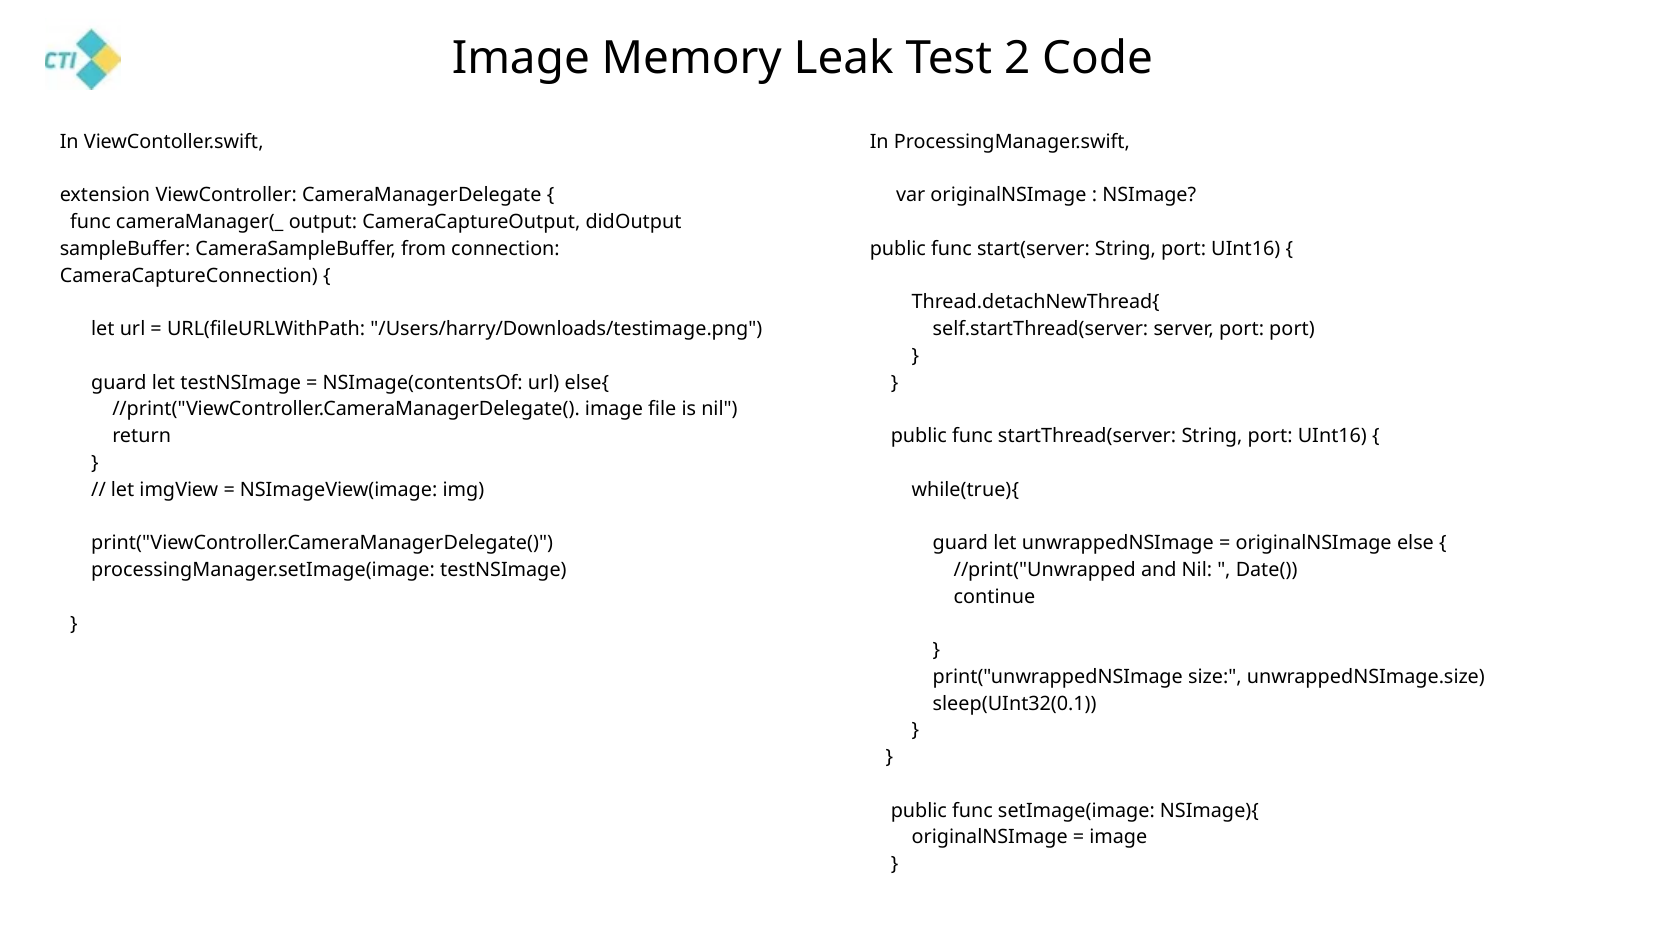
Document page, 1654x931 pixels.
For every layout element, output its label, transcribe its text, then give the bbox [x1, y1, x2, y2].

text_box In ProcessingManager.swift, var originalNSImage : NSImage? public func start(server: String, port: UInt16) { Thread.detachNewThread{ self.startThread(server: server, port: port) } } public func startThread(server: String, port: UInt16) { while(true){ guard let unwrappedNSImage = originalNSImage else { //print("Unwrapped and Nil: ", Date()) continue } print("unwrappedNSImage size:", unwrappedNSImage.size) sleep(UInt32(0.1)) } } public func setImage(image: NSImage){ originalNSImage = image } [855, 120, 1621, 802]
text_box Image Memory Leak Test 2 Code [225, 17, 1381, 136]
picture [45, 18, 121, 91]
text_box In ViewContoller.swift, extension ViewController: CameraManagerDelegate { func cameraManager(_ output: CameraCaptureOutput, didOutput sampleBuffer: CameraSampleBuffer, from connection: CameraCaptureConnection) { let url = URL(fileURLWithPath: "/Users/harry/Downloads/testimage.png") guard let testNSImage = NSImage(contentsOf: url) else{ //print("ViewController.CameraManagerDelegate(). image file is nil") return } // let imgView = NSImageView(image: img) print("ViewController.CameraManagerDelegate()") processingManager.setImage(image: testNSImage) } [45, 120, 811, 766]
